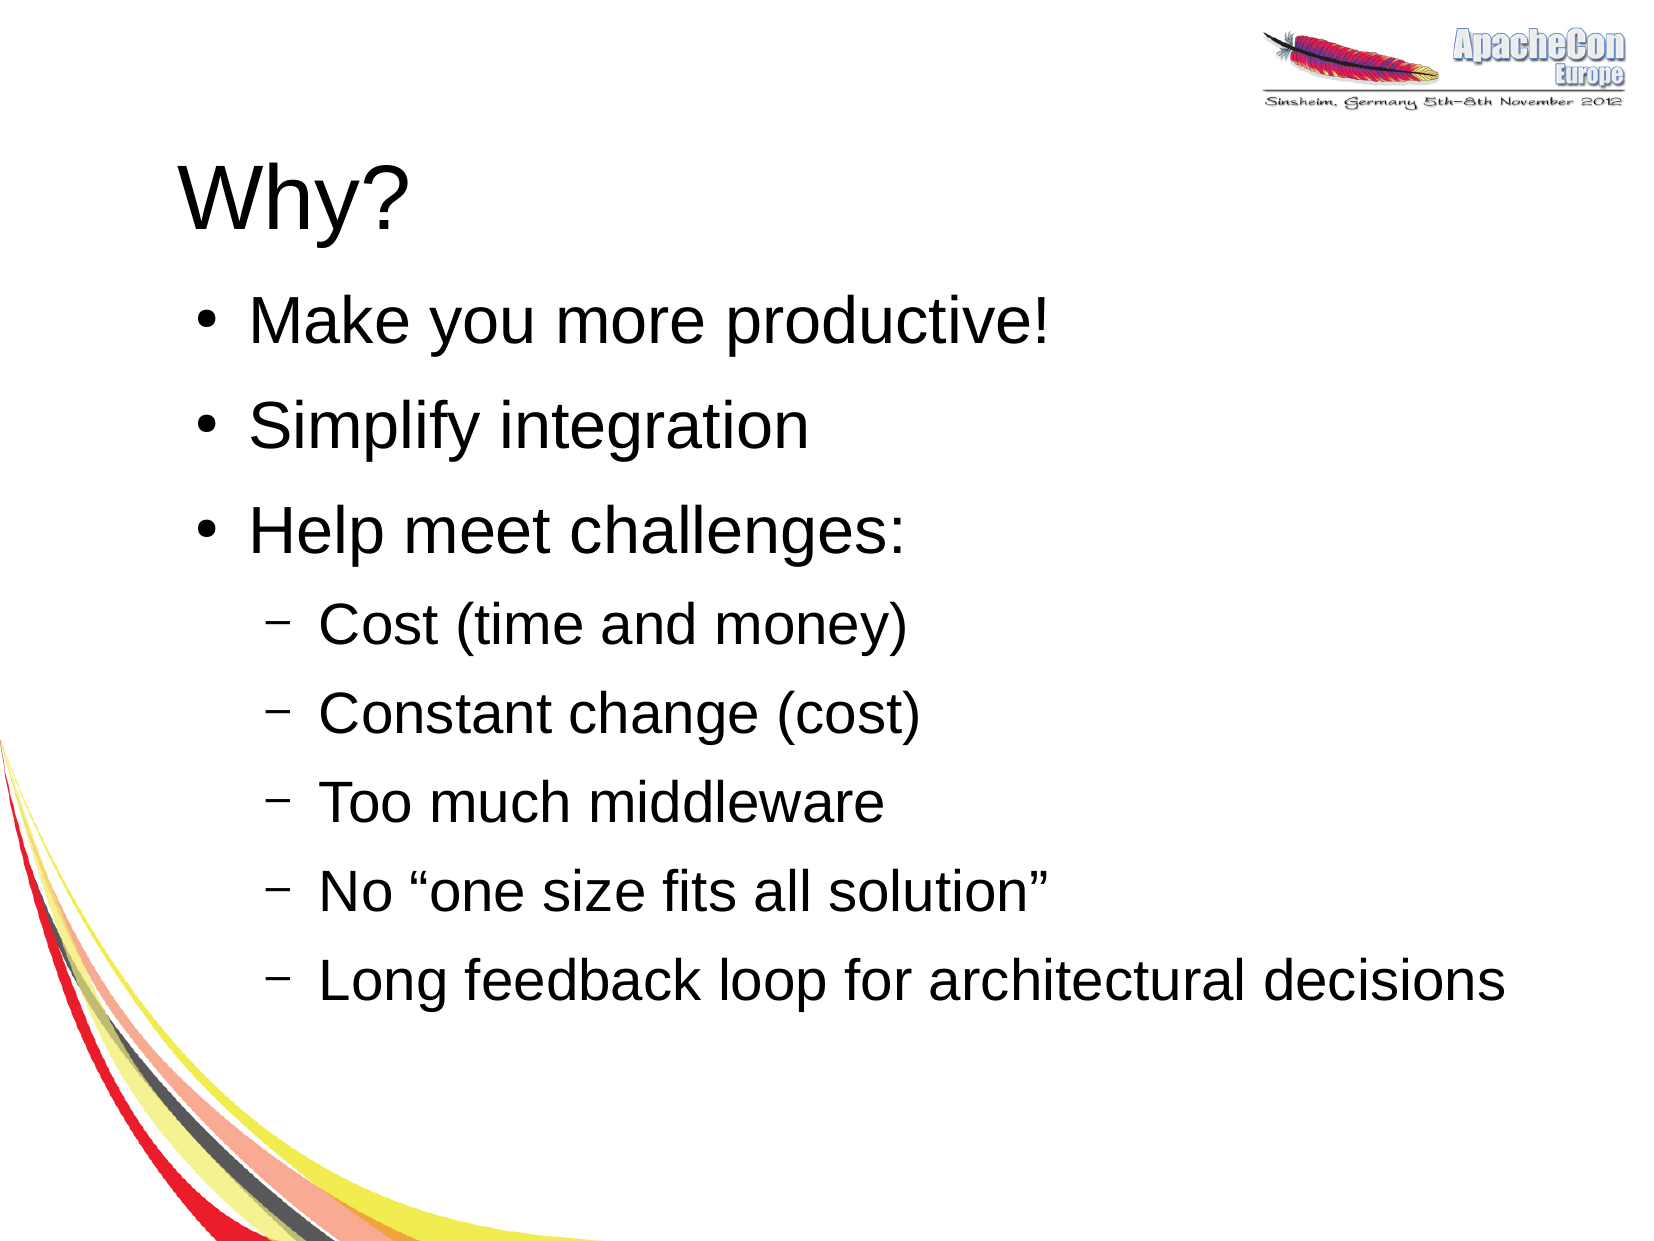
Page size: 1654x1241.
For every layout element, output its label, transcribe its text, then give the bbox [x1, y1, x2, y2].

list Make you more productive! Simplify integration Help meet challenges: Cost (time and money) Constant change (cost) Too much middleware No “one size fits all solution” Long feedback loop for architectural decisions [177, 283, 1536, 1013]
title Why? [177, 146, 1536, 250]
picture [0, 0, 1654, 1241]
